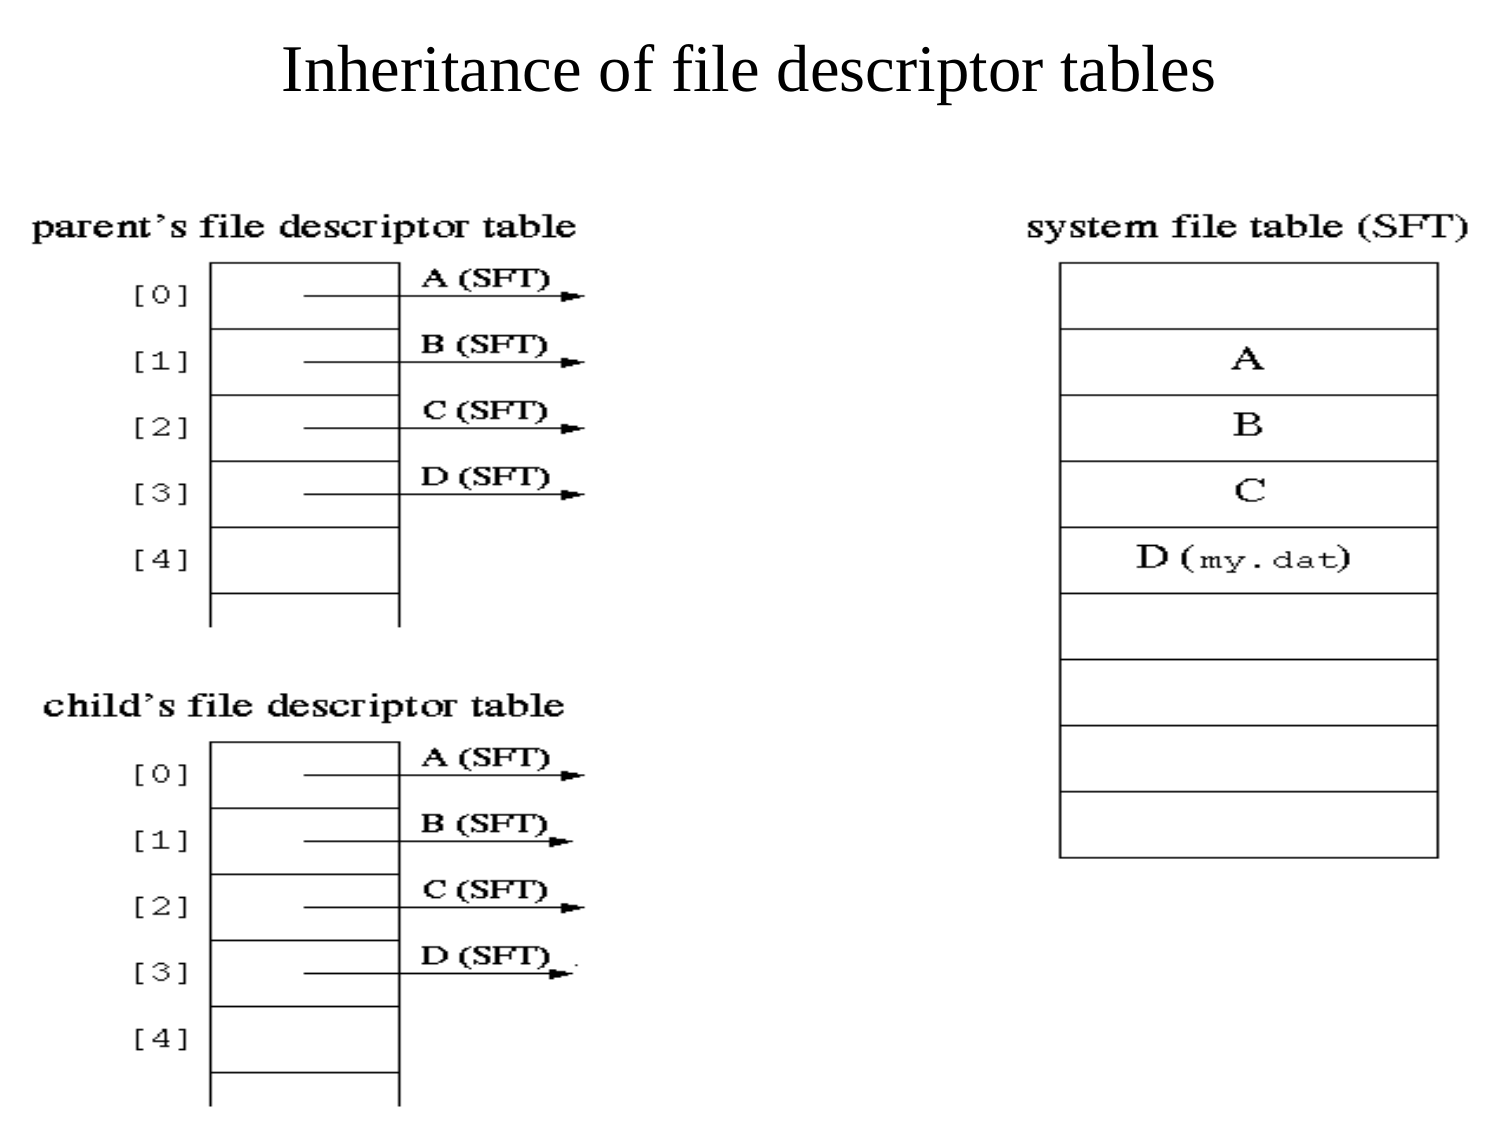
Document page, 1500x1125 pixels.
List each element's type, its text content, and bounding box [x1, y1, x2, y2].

picture [0, 198, 1500, 1125]
title Inheritance of file descriptor tables [112, 0, 1388, 138]
